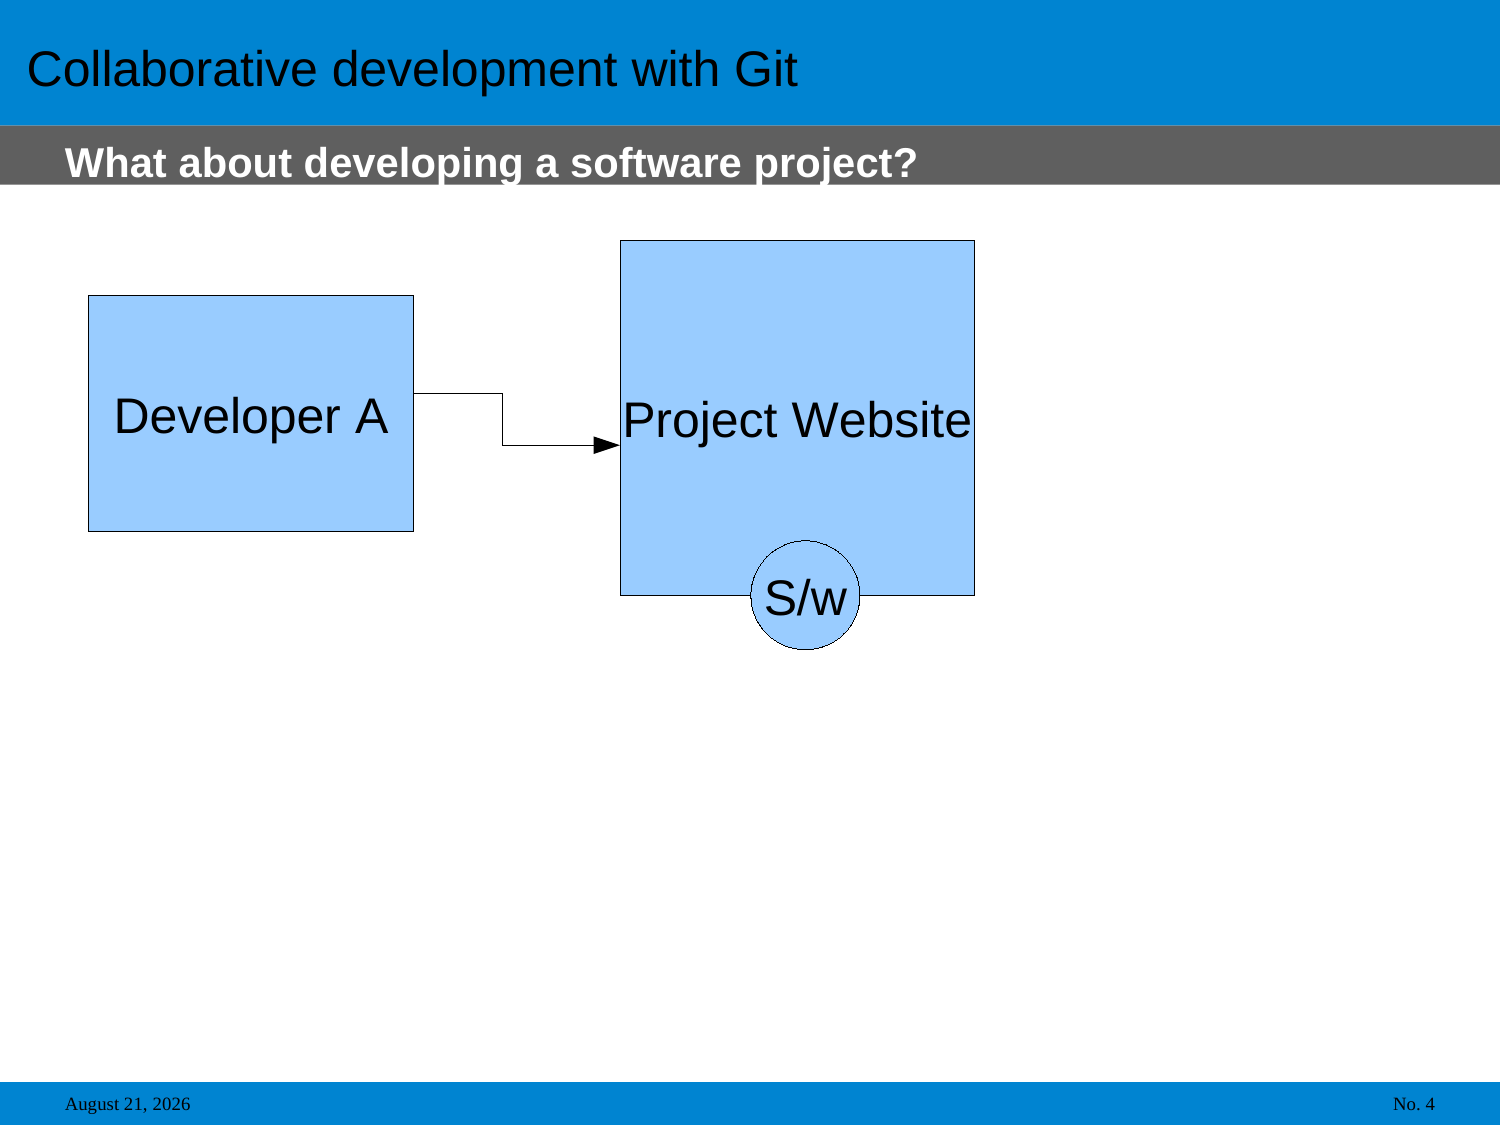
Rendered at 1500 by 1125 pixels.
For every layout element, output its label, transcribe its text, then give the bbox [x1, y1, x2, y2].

text_box Developer A [88, 295, 414, 532]
text_box Project Website [620, 240, 975, 596]
title What about developing a software project? [64, 139, 1436, 187]
text_box S/w [750, 540, 860, 650]
